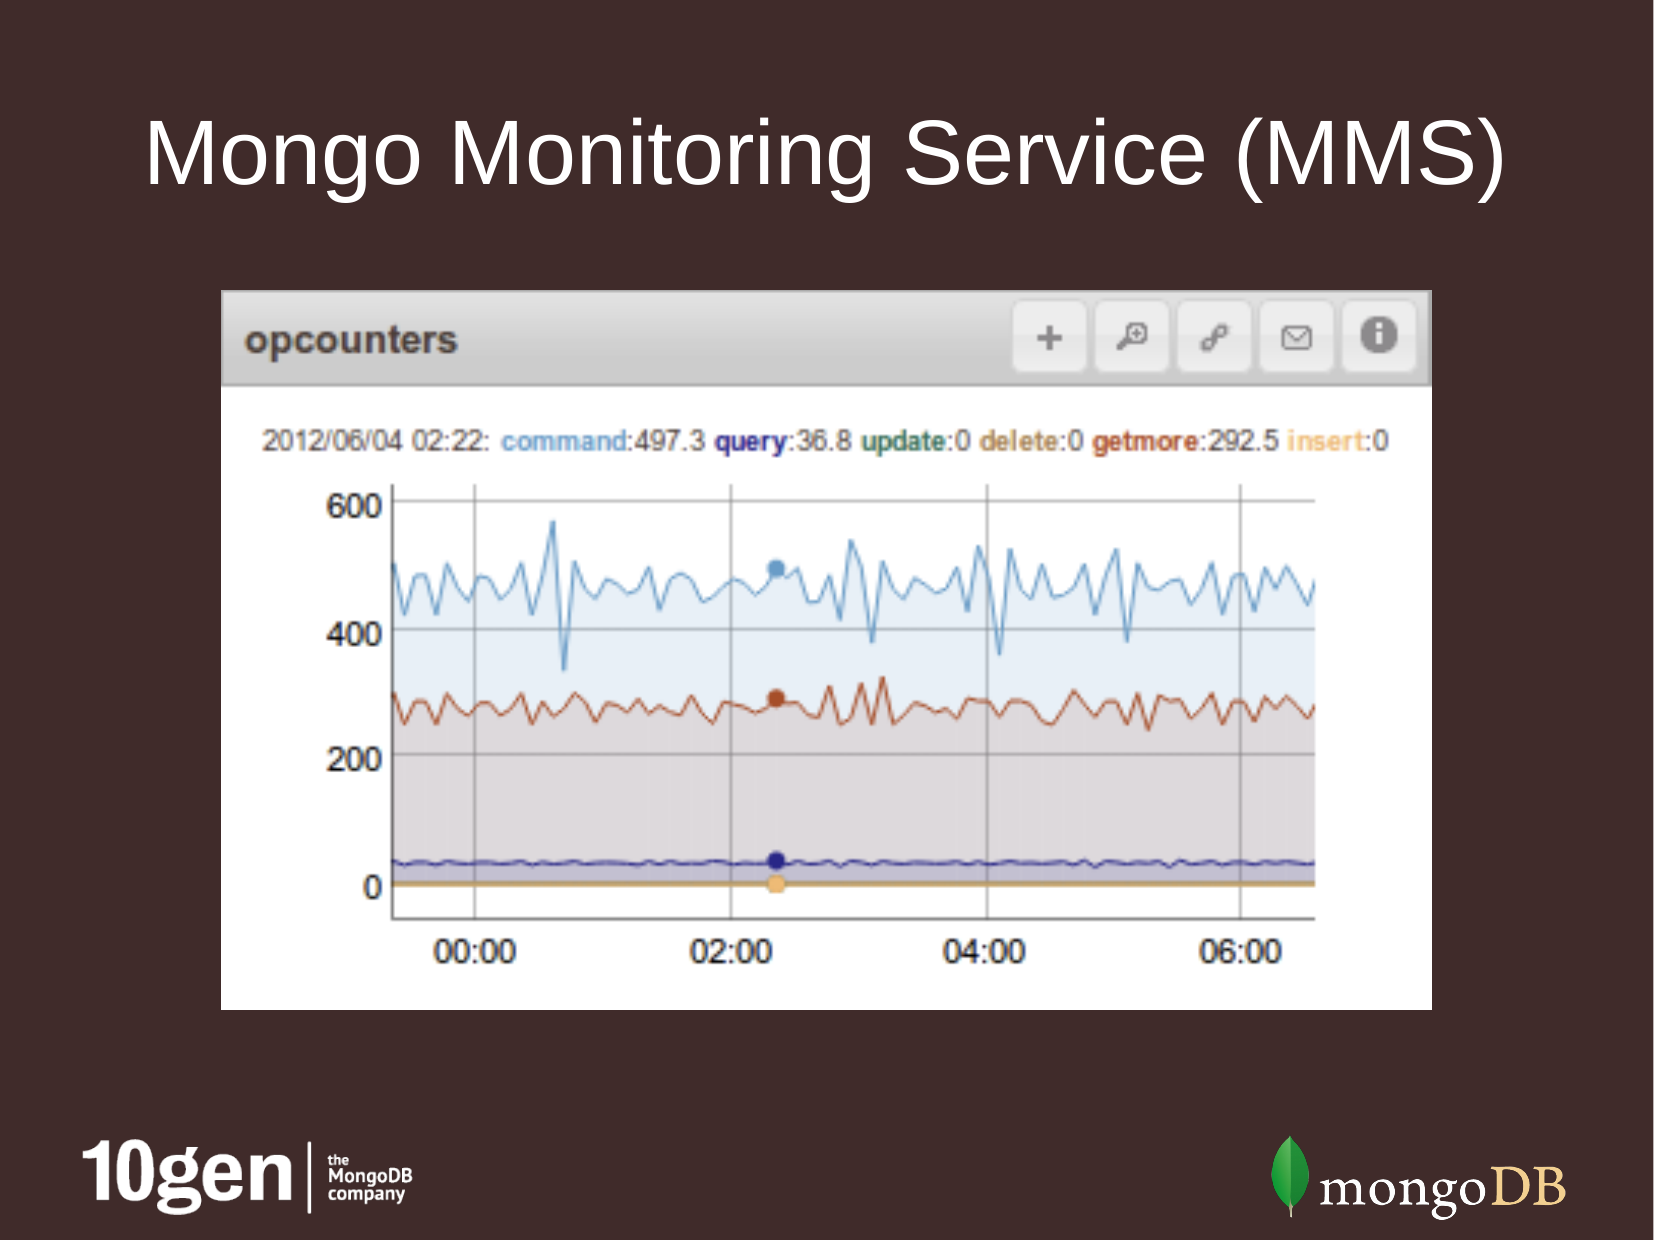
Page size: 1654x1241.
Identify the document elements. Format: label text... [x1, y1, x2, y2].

picture [221, 290, 1432, 1010]
picture [1260, 1124, 1576, 1230]
picture [82, 1139, 413, 1215]
title Mongo Monitoring Service (MMS) [82, 49, 1571, 257]
